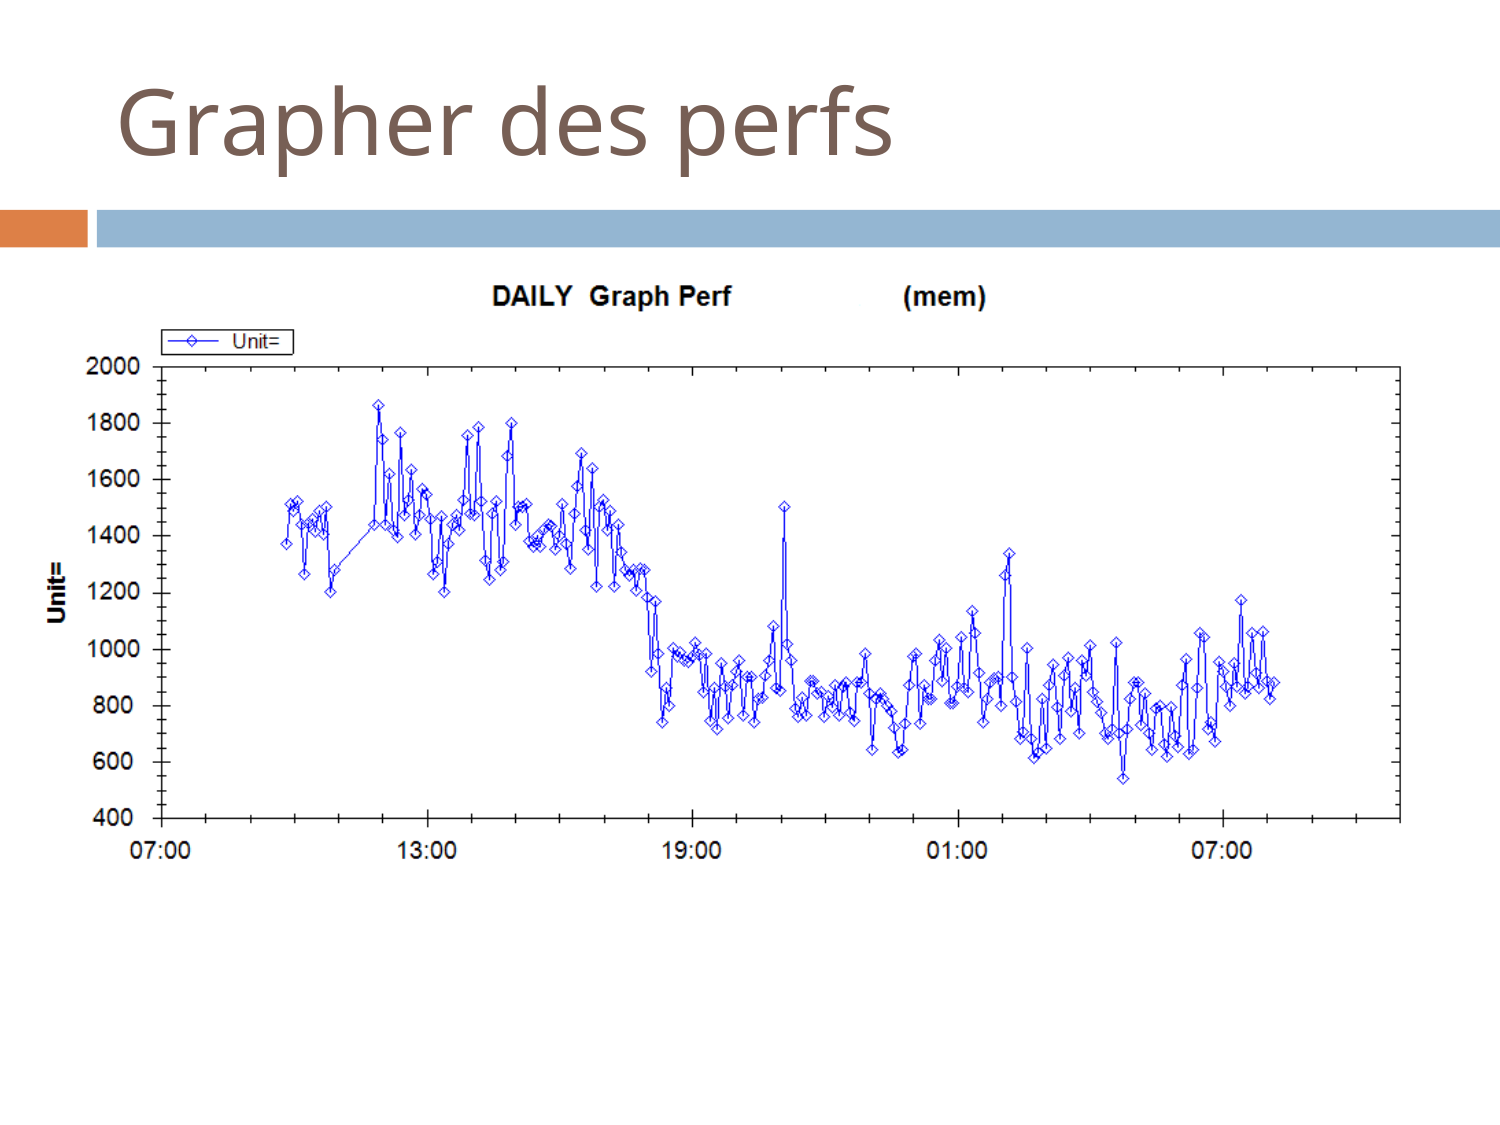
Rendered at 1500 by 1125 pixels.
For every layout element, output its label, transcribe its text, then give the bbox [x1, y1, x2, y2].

title Grapher des perfs [100, 37, 1438, 201]
picture [46, 269, 1412, 870]
